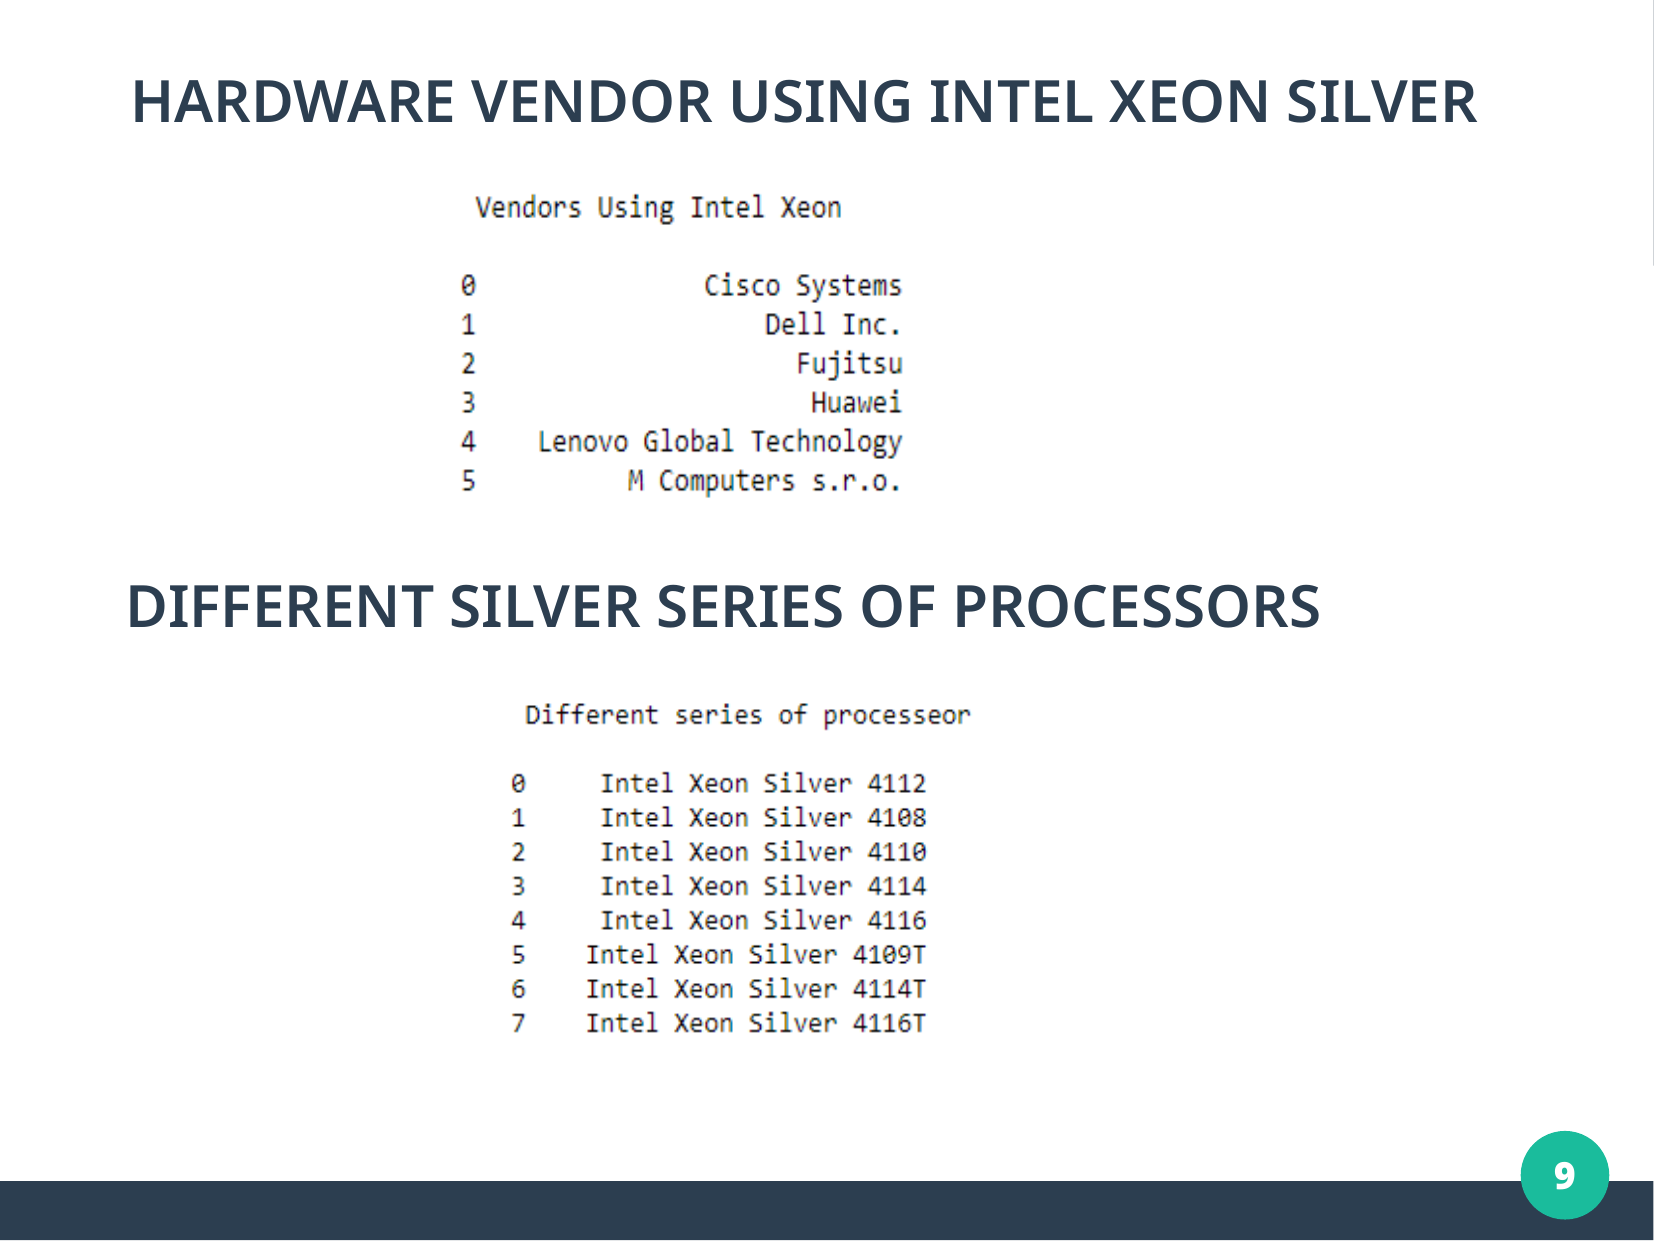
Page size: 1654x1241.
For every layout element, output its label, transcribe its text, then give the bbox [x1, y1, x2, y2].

picture [435, 180, 1051, 500]
list HARDWARE VENDOR USING INTEL XEON SILVER [60, 60, 1596, 201]
title BRONZE [0, 0, 1654, 271]
picture [480, 680, 1036, 1035]
list DIFFERENT SILVER SERIES OF PROCESSORS [54, 564, 1591, 706]
